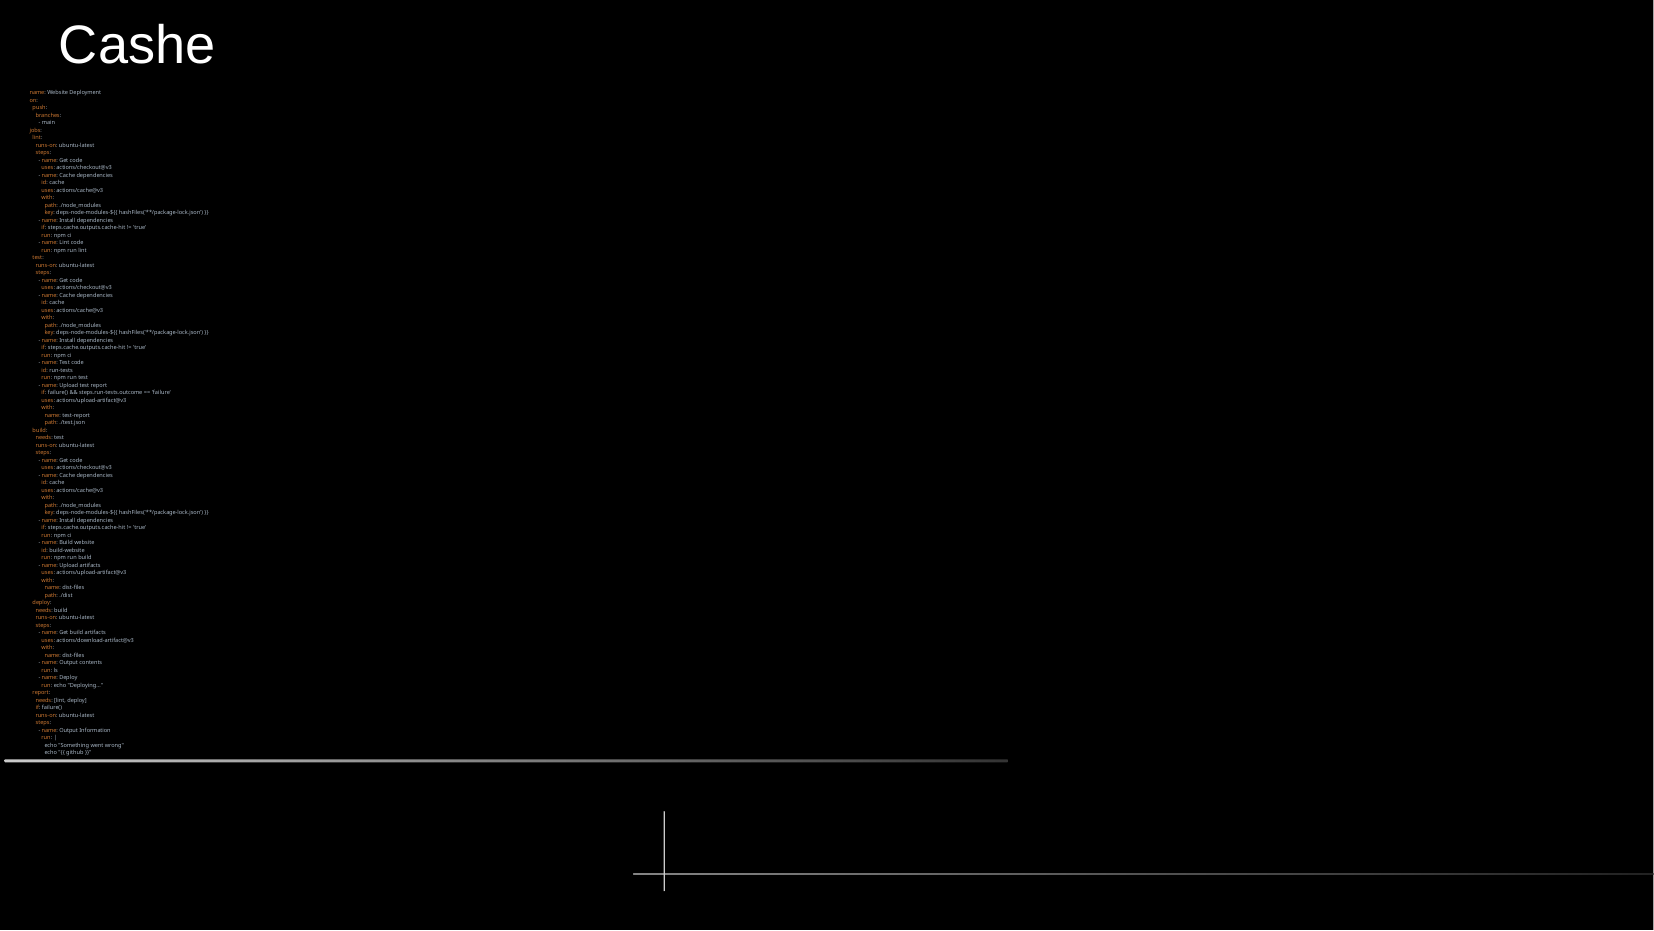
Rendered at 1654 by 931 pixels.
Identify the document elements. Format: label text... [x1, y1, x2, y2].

title Cashe [59, 0, 1536, 89]
list name: Website Deployment on: push: branches: - main jobs: lint: runs-on: ubuntu-latest steps: - name: Get code uses: actions/checkout@v3 - name: Cache dependencies id: cache uses: actions/cache@v3 with: path: ./node_modules key: deps-node-modules-${{ hashFiles('**/package-lock.json') }} - name: Install dependencies if: steps.cache.outputs.cache-hit != 'true' run: npm ci - name: Lint code run: npm run lint test: runs-on: ubuntu-latest steps: - name: Get code uses: actions/checkout@v3 - name: Cache dependencies id: cache uses: actions/cache@v3 with: path: ./node_modules key: deps-node-modules-${{ hashFiles('**/package-lock.json') }} - name: Install dependencies if: steps.cache.outputs.cache-hit != 'true' run: npm ci - name: Test code id: run-tests run: npm run test - name: Upload test report if: failure() && steps.run-tests.outcome == 'failure' uses: actions/upload-artifact@v3 with: name: test-report path: ./test.json build: needs: test runs-on: ubuntu-latest steps: - name: Get code uses: actions/checkout@v3 - name: Cache dependencies id: cache uses: actions/cache@v3 with: path: ./node_modules key: deps-node-modules-${{ hashFiles('**/package-lock.json') }} - name: Install dependencies if: steps.cache.outputs.cache-hit != 'true' run: npm ci - name: Build website id: build-website run: npm run build - name: Upload artifacts uses: actions/upload-artifact@v3 with: name: dist-files path: ./dist deploy: needs: build runs-on: ubuntu-latest steps: - name: Get build artifacts uses: actions/download-artifact@v3 with: name: dist-files - name: Output contents run: ls - name: Deploy run: echo "Deploying..." report: needs: [lint, deploy] if: failure() runs-on: ubuntu-latest steps: - name: Output Information run: | echo "Something went wrong" echo "{{ github }}" [29, 88, 1506, 768]
